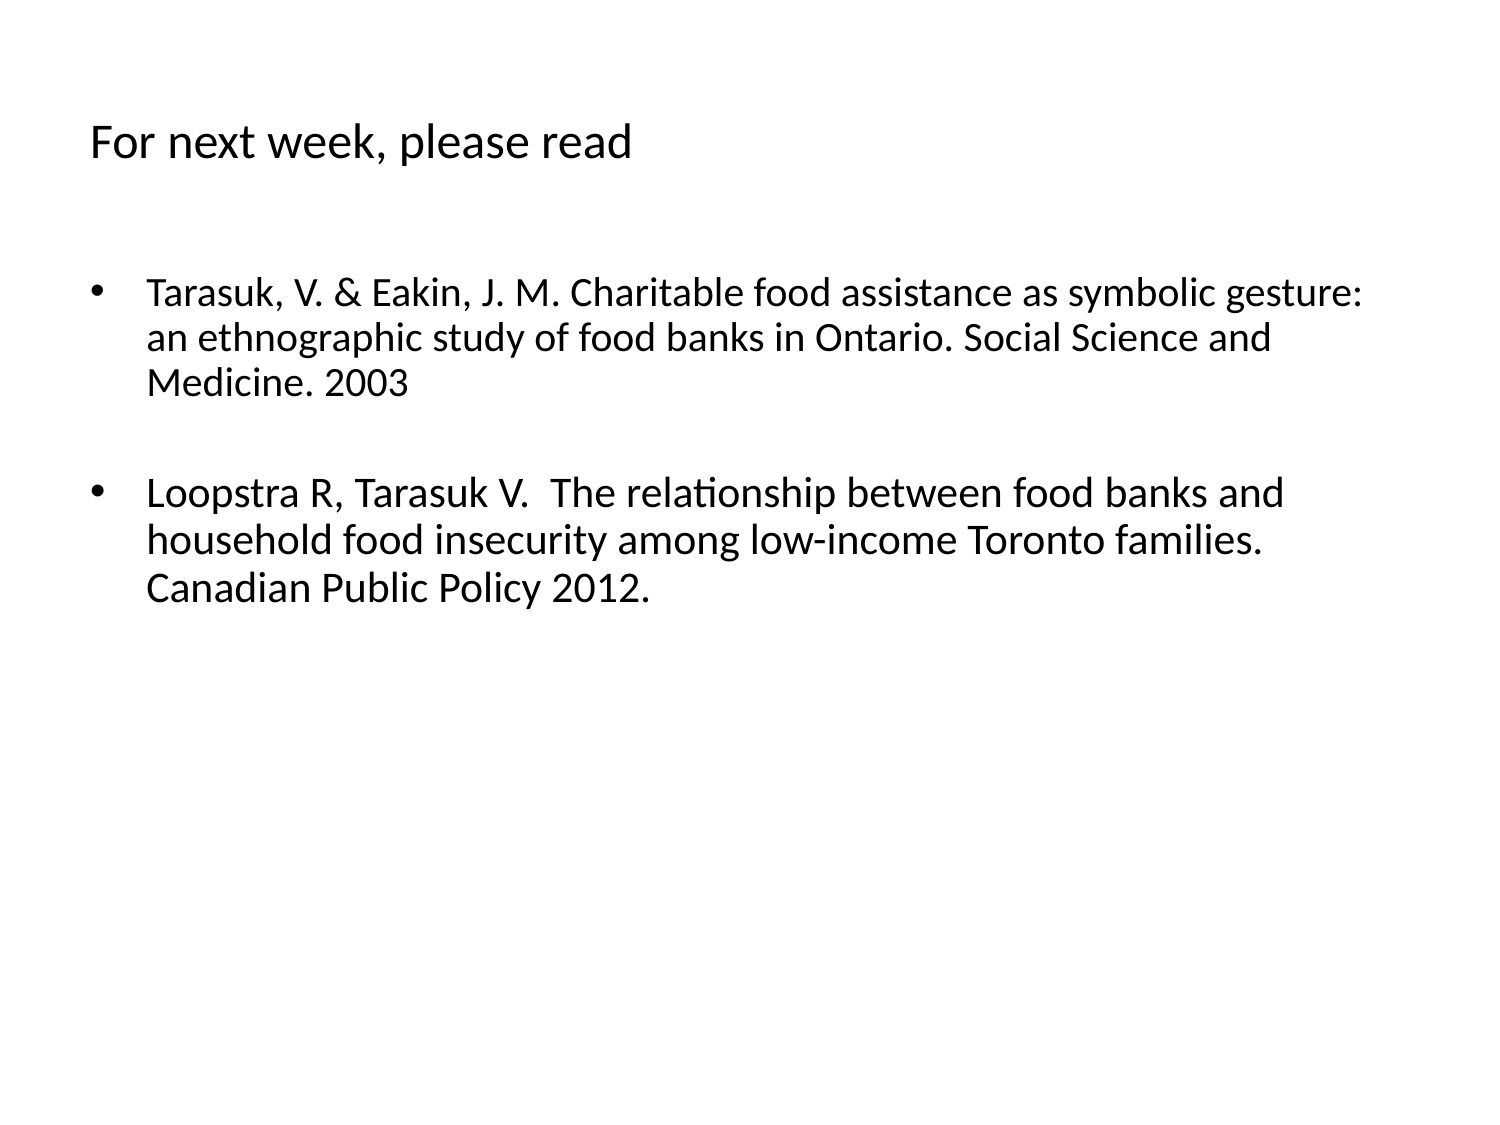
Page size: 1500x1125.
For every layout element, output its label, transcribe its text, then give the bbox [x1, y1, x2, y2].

title For next week, please read [75, 45, 1425, 233]
list Tarasuk, V. & Eakin, J. M. Charitable food assistance as symbolic gesture: an ethnographic study of food banks in Ontario. Social Science and Medicine. 2003 Loopstra R, Tarasuk V. The relationship between food banks and household food insecurity among low-income Toronto families. Canadian Public Policy 2012. [75, 262, 1425, 1005]
